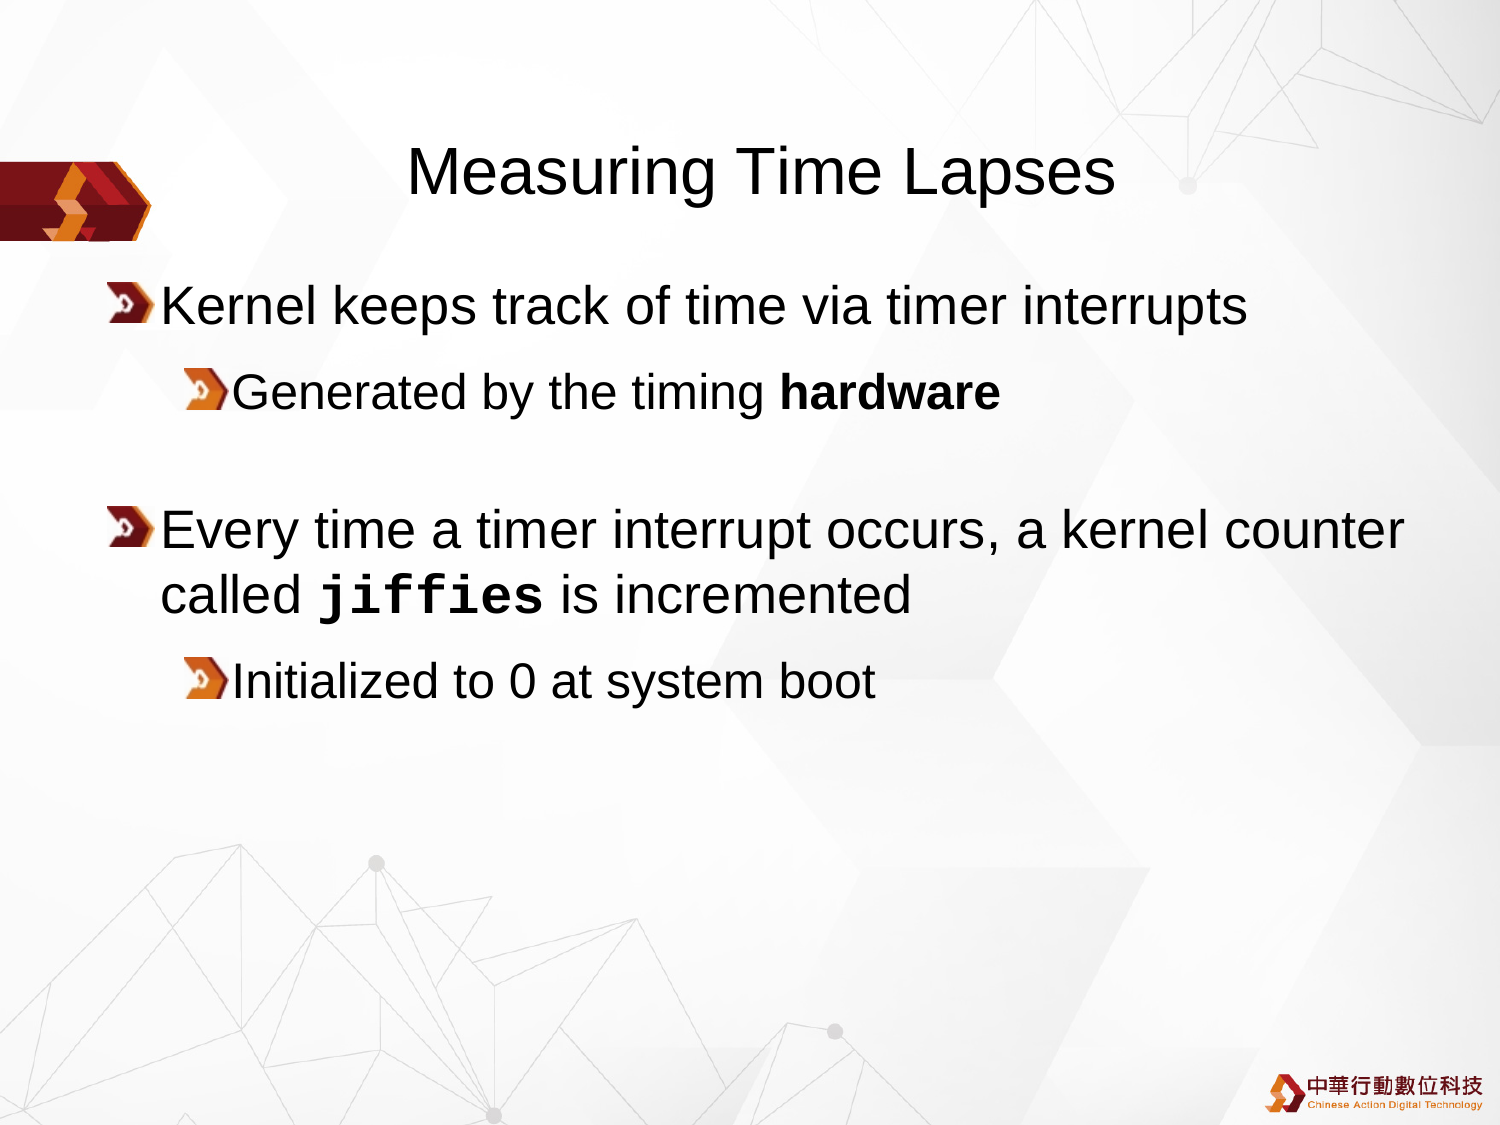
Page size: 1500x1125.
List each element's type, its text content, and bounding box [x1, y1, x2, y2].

list Kernel keeps track of time via timer interrupts Generated by the timing hardware Every time a timer interrupt occurs, a kernel counter called jiffies is incremented Initialized to 0 at system boot [75, 262, 1426, 1006]
picture [0, 0, 1500, 1125]
title Measuring Time Lapses [75, 120, 1426, 220]
